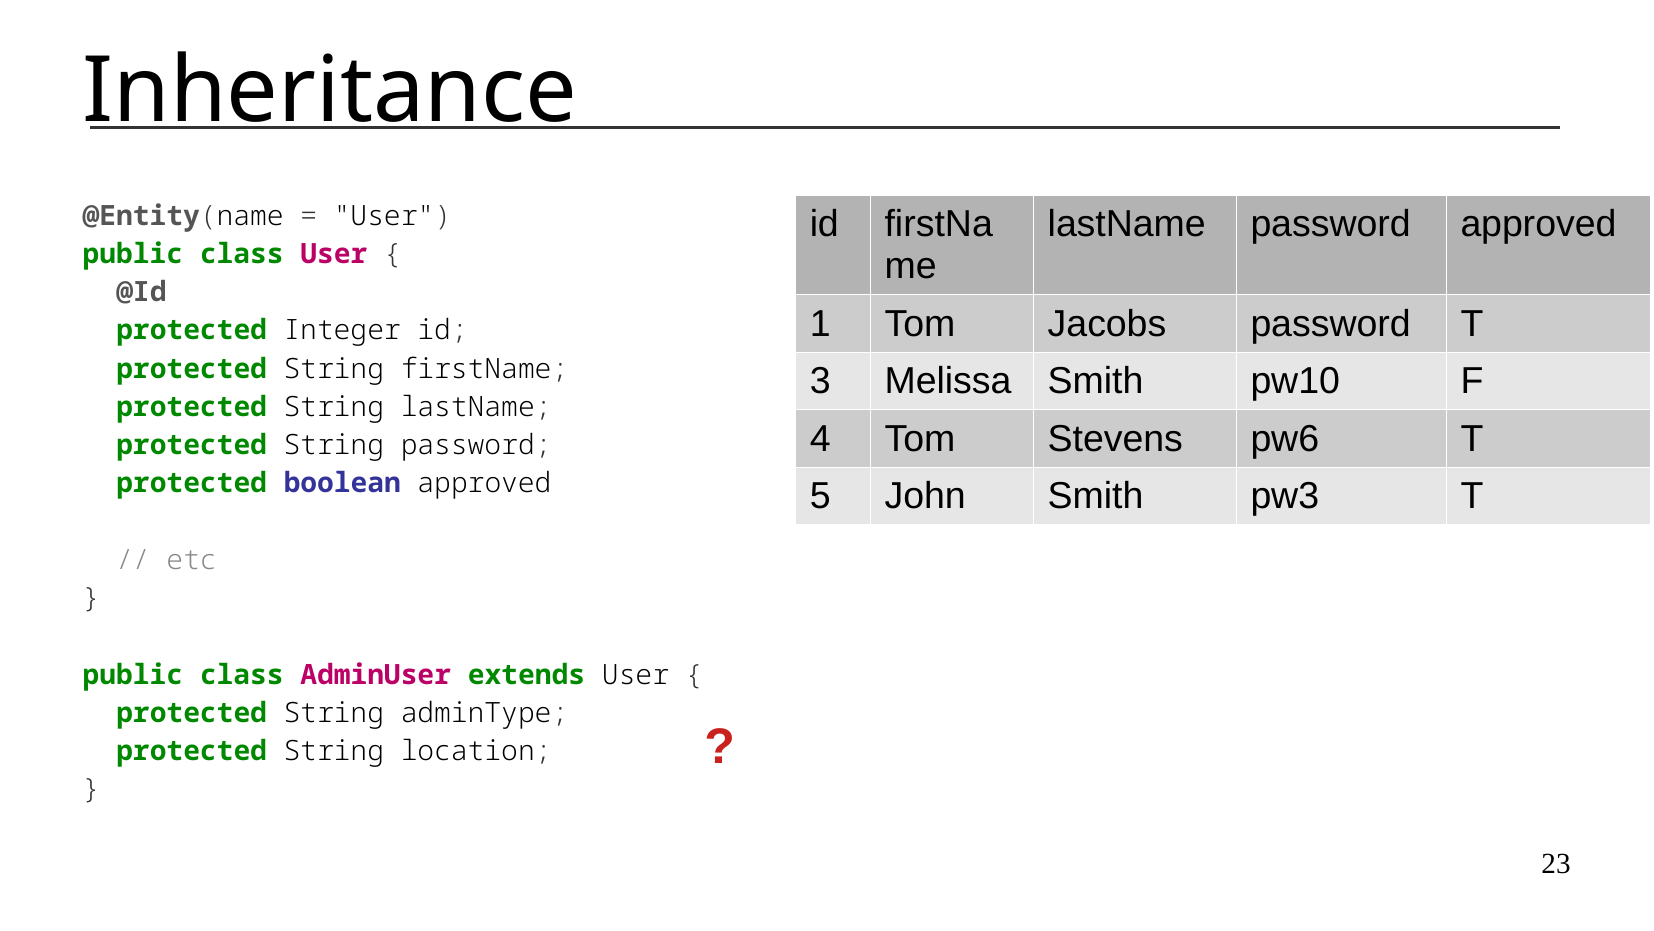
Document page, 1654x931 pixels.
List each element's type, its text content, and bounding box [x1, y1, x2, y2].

table_cell 4 [796, 410, 870, 467]
title Inheritance [82, 32, 1571, 140]
table_cell Smith [1034, 353, 1236, 409]
table_cell Melissa [871, 353, 1033, 409]
table_cell T [1447, 295, 1650, 352]
table_cell Smith [1034, 468, 1236, 524]
list @Entity(name = "User") public class User { @Id protected Integer id; protected String firstName; protected String lastName; protected String password; protected boolean approved // etc } public class AdminUser extends User { protected String adminType; protected String location; } [82, 195, 809, 811]
table_cell 1 [796, 295, 870, 352]
table_cell pw10 [1237, 353, 1446, 409]
table_cell Tom [871, 295, 1033, 352]
table_cell T [1447, 468, 1650, 524]
table_cell Tom [871, 410, 1033, 467]
table_cell F [1447, 353, 1650, 409]
table_header firstName [871, 196, 1033, 294]
table_cell Jacobs [1034, 295, 1236, 352]
table_cell password [1237, 295, 1446, 352]
table_header lastName [1034, 196, 1236, 294]
table_cell pw6 [1237, 410, 1446, 467]
table_header approved [1447, 196, 1650, 294]
table_cell John [871, 468, 1033, 524]
table_cell T [1447, 410, 1650, 467]
table_cell pw3 [1237, 468, 1446, 524]
table_cell Stevens [1034, 410, 1236, 467]
table_cell 3 [796, 353, 870, 409]
text_box ? [689, 711, 750, 782]
table_cell 5 [796, 468, 870, 524]
table_header password [1237, 196, 1446, 294]
table_header id [796, 196, 870, 294]
